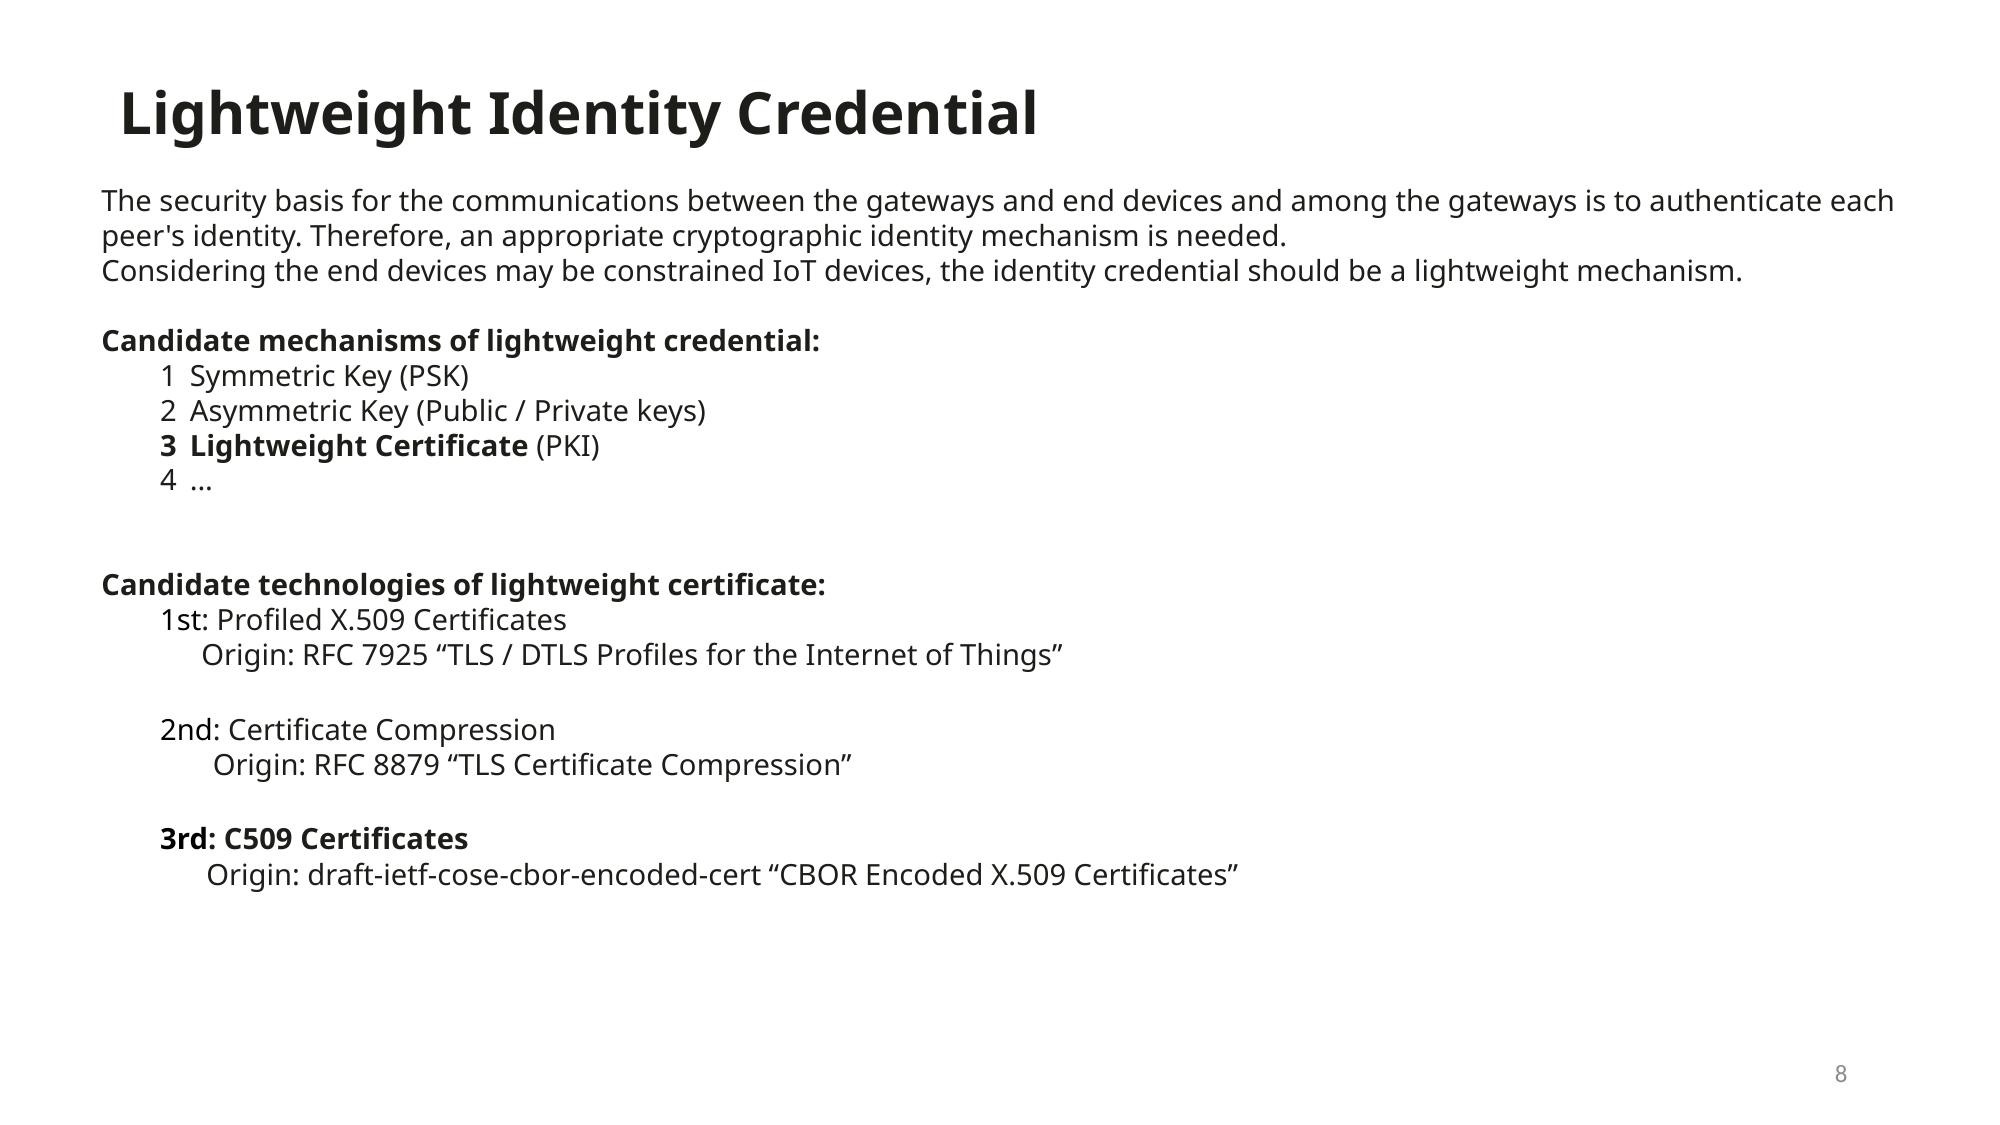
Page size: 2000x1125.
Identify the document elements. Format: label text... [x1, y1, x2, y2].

text_box The security basis for the communications between the gateways and end devices and among the gateways is to authenticate each peer's identity. Therefore, an appropriate cryptographic identity mechanism is needed. Considering the end devices may be constrained IoT devices, the identity credential should be a lightweight mechanism. Candidate mechanisms of lightweight credential: Symmetric Key (PSK) Asymmetric Key (Public / Private keys) Lightweight Certificate (PKI) ... Candidate technologies of lightweight certificate: : Profiled X.509 Certificates Origin: RFC 7925 “TLS / DTLS Profiles for the Internet of Things” : Certificate Compression Origin: RFC 8879 “TLS Certificate Compression” : C509 Certificates Origin: draft-ietf-cose-cbor-encoded-cert “CBOR Encoded X.509 Certificates” [86, 174, 1926, 934]
subtitle Lightweight Identity Credential [119, 74, 1881, 174]
